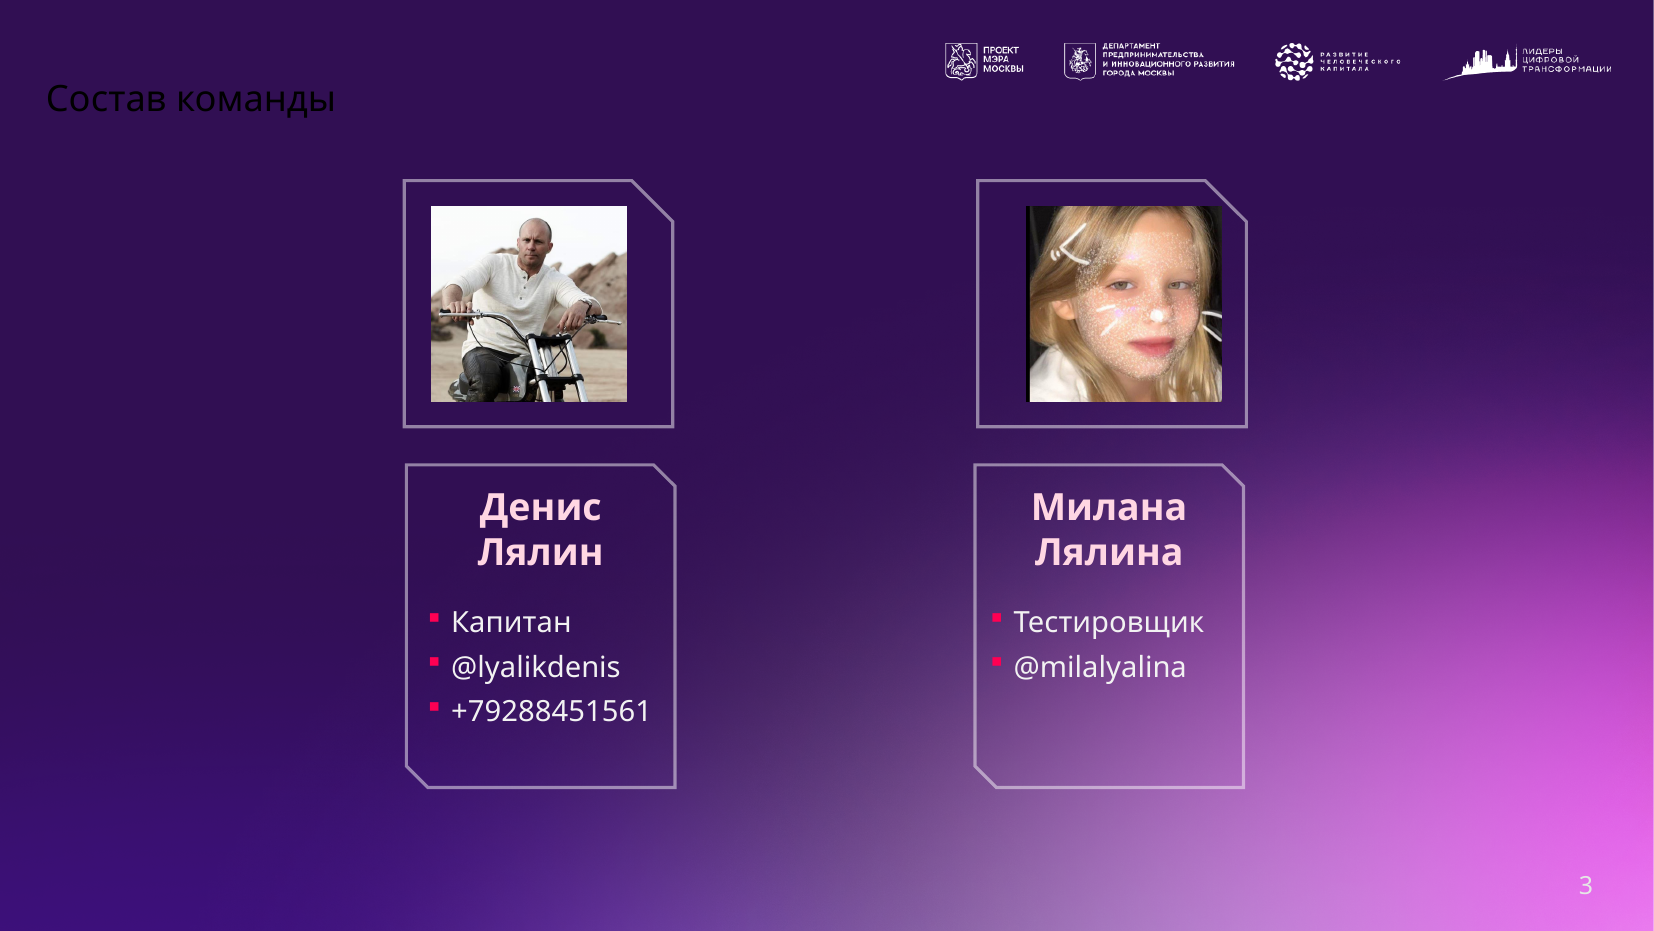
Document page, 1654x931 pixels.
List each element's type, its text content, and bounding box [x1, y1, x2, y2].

picture [0, 0, 1654, 931]
text_box [404, 180, 673, 427]
text_box [977, 180, 1247, 427]
title Состав команды [30, 75, 1369, 126]
list Капитан @lyalikdenis +79288451561 [412, 600, 676, 767]
text_box Денис Лялин [406, 464, 676, 788]
text_box Милана Лялина [974, 464, 1244, 788]
list Тестировщик @milalyalina [975, 600, 1238, 751]
